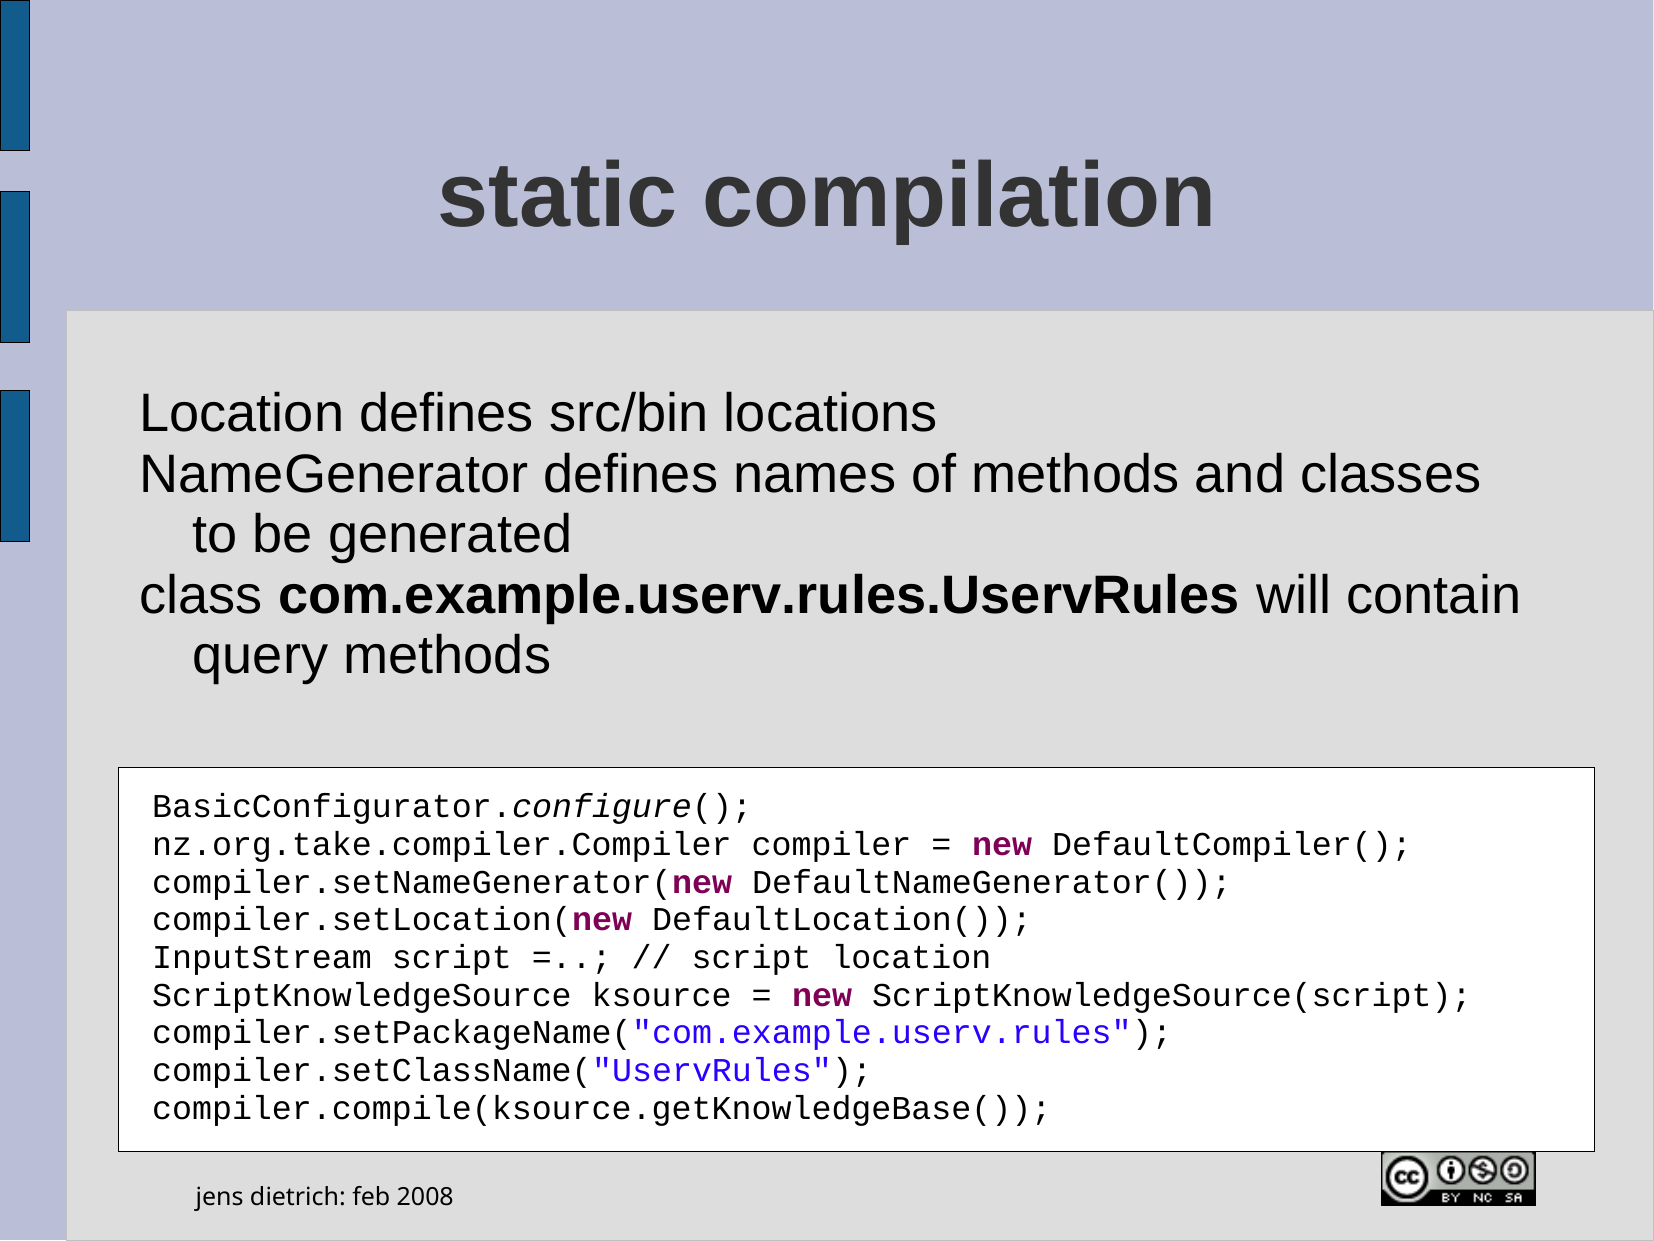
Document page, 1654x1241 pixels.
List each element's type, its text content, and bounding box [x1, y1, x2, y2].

list Location defines src/bin locations NameGenerator defines names of methods and classes to be generated class com.example.userv.rules.UservRules will contain query methods [121, 344, 1534, 767]
picture [1381, 1152, 1536, 1206]
title static compilation [121, 91, 1534, 299]
text_box BasicConfigurator.configure(); nz.org.take.compiler.Compiler compiler = new DefaultCompiler(); compiler.setNameGenerator(new DefaultNameGenerator()); compiler.setLocation(new DefaultLocation()); InputStream script =..; // script location ScriptKnowledgeSource ksource = new ScriptKnowledgeSource(script); compiler.setPackageName("com.example.userv.rules"); compiler.setClassName("UservRules"); compiler.compile(ksource.getKnowledgeBase()); [118, 767, 1595, 1152]
